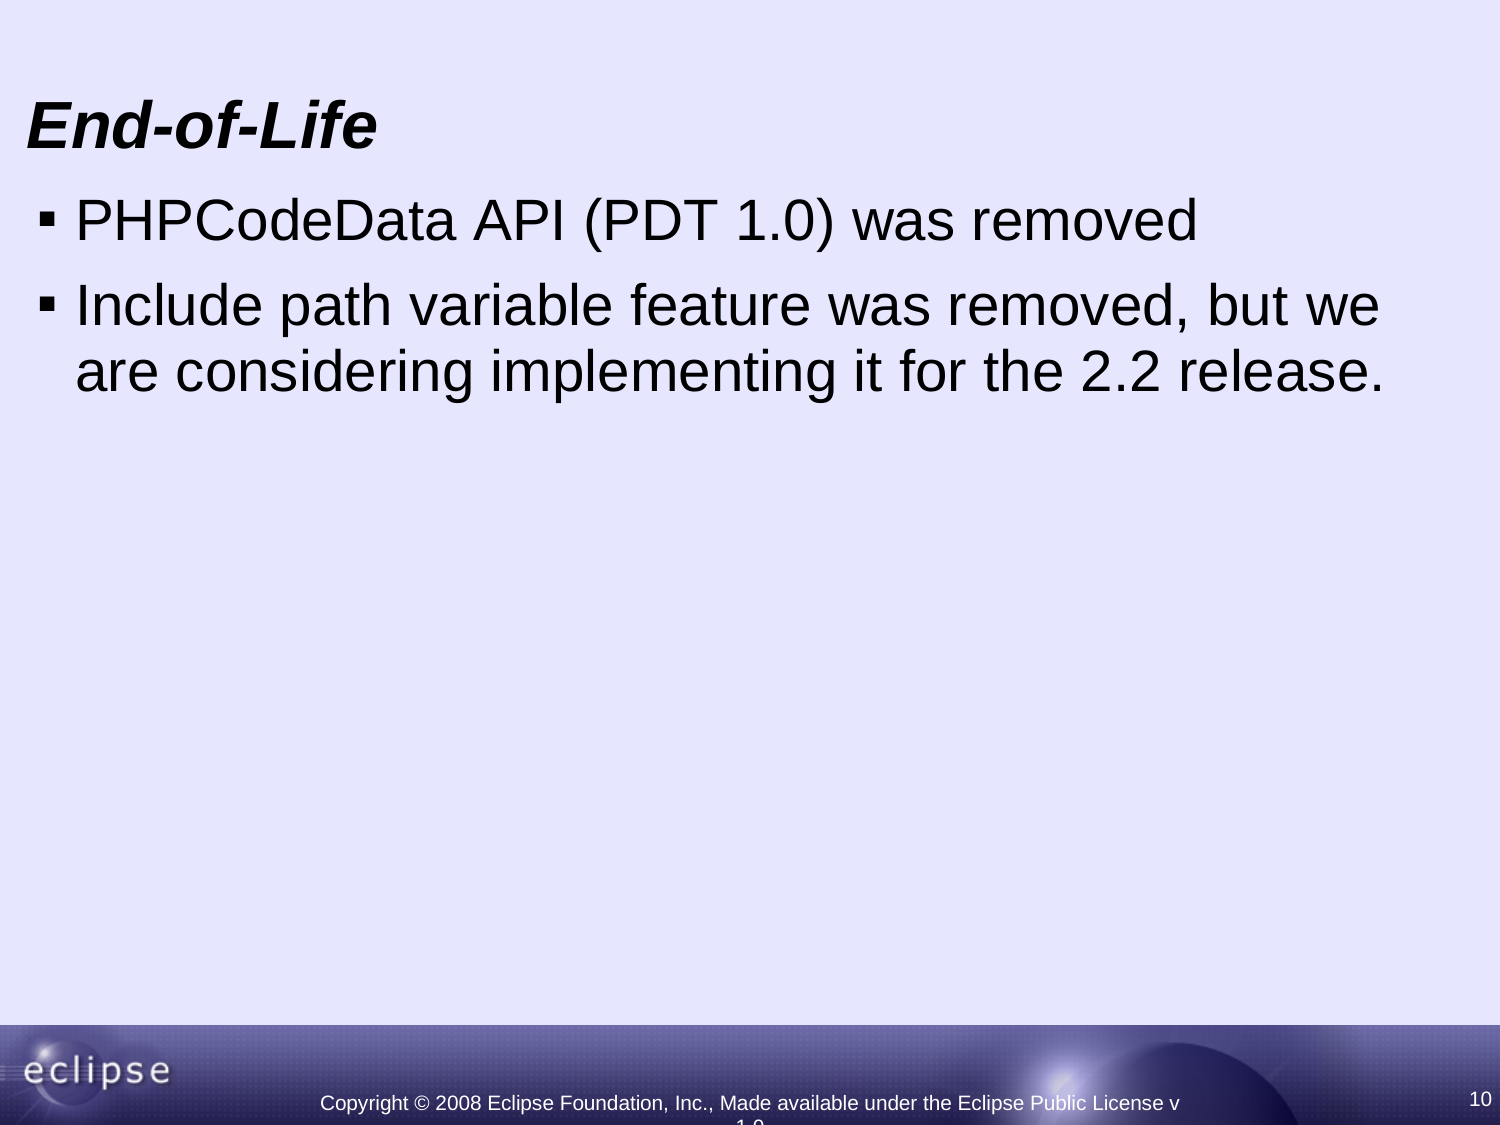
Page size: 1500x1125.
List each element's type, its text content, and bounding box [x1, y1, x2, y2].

picture [0, 1025, 1500, 1125]
list PHPCodeData API (PDT 1.0) was removed Include path variable feature was removed, but we are considering implementing it for the 2.2 release. [37, 187, 1463, 1021]
title End-of-Life [26, 84, 1474, 172]
